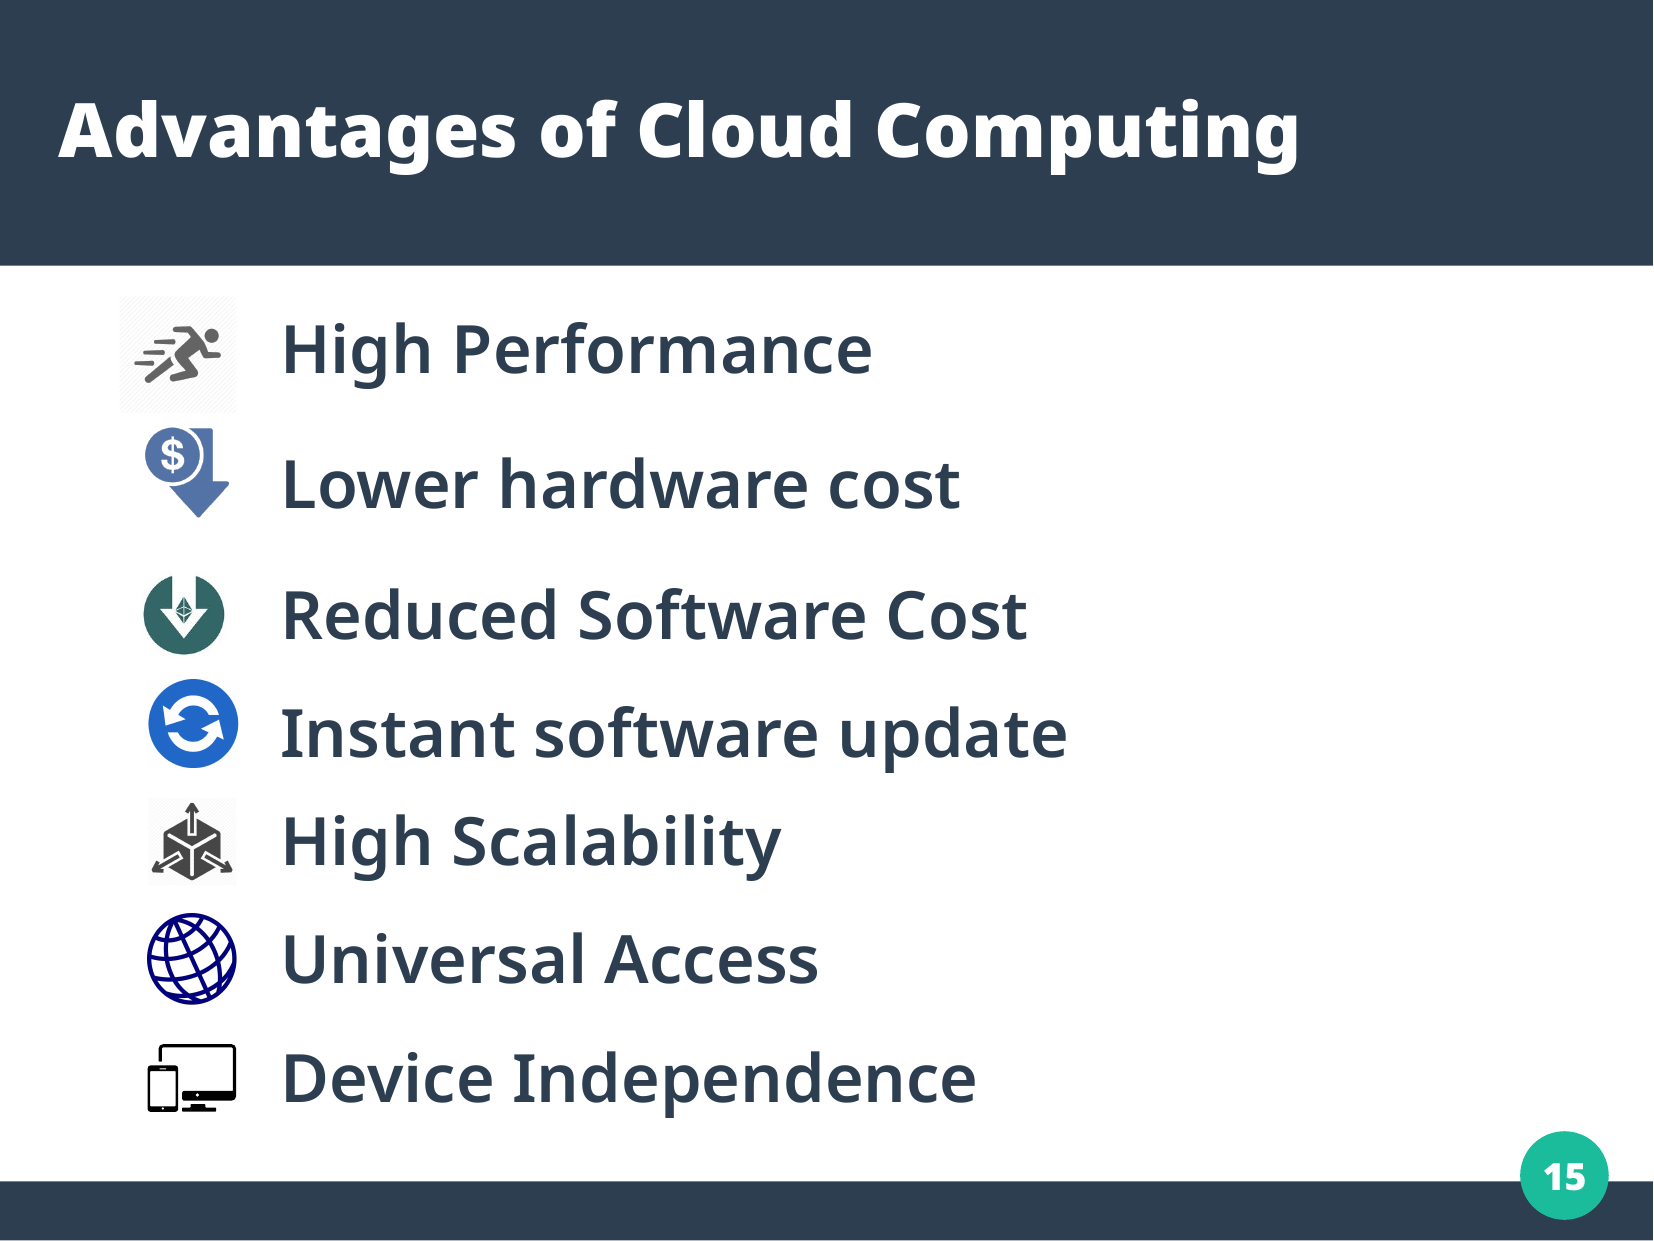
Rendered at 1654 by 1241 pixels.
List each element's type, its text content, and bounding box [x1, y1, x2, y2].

picture [147, 913, 237, 1005]
text_box High Scalability [265, 787, 1358, 906]
picture [147, 1033, 237, 1123]
text_box Device Independence [265, 1023, 1358, 1123]
text_box Instant software update [265, 679, 1358, 787]
text_box High Performance [265, 295, 1270, 429]
text_box Universal Access [265, 905, 1270, 1023]
text_box Lower hardware cost [265, 429, 1358, 529]
picture [147, 679, 239, 768]
text_box Reduced Software Cost [265, 561, 1270, 660]
picture [130, 561, 237, 667]
picture [147, 797, 237, 887]
picture [118, 295, 248, 529]
title Advantages of Cloud Computing [58, 49, 1594, 207]
